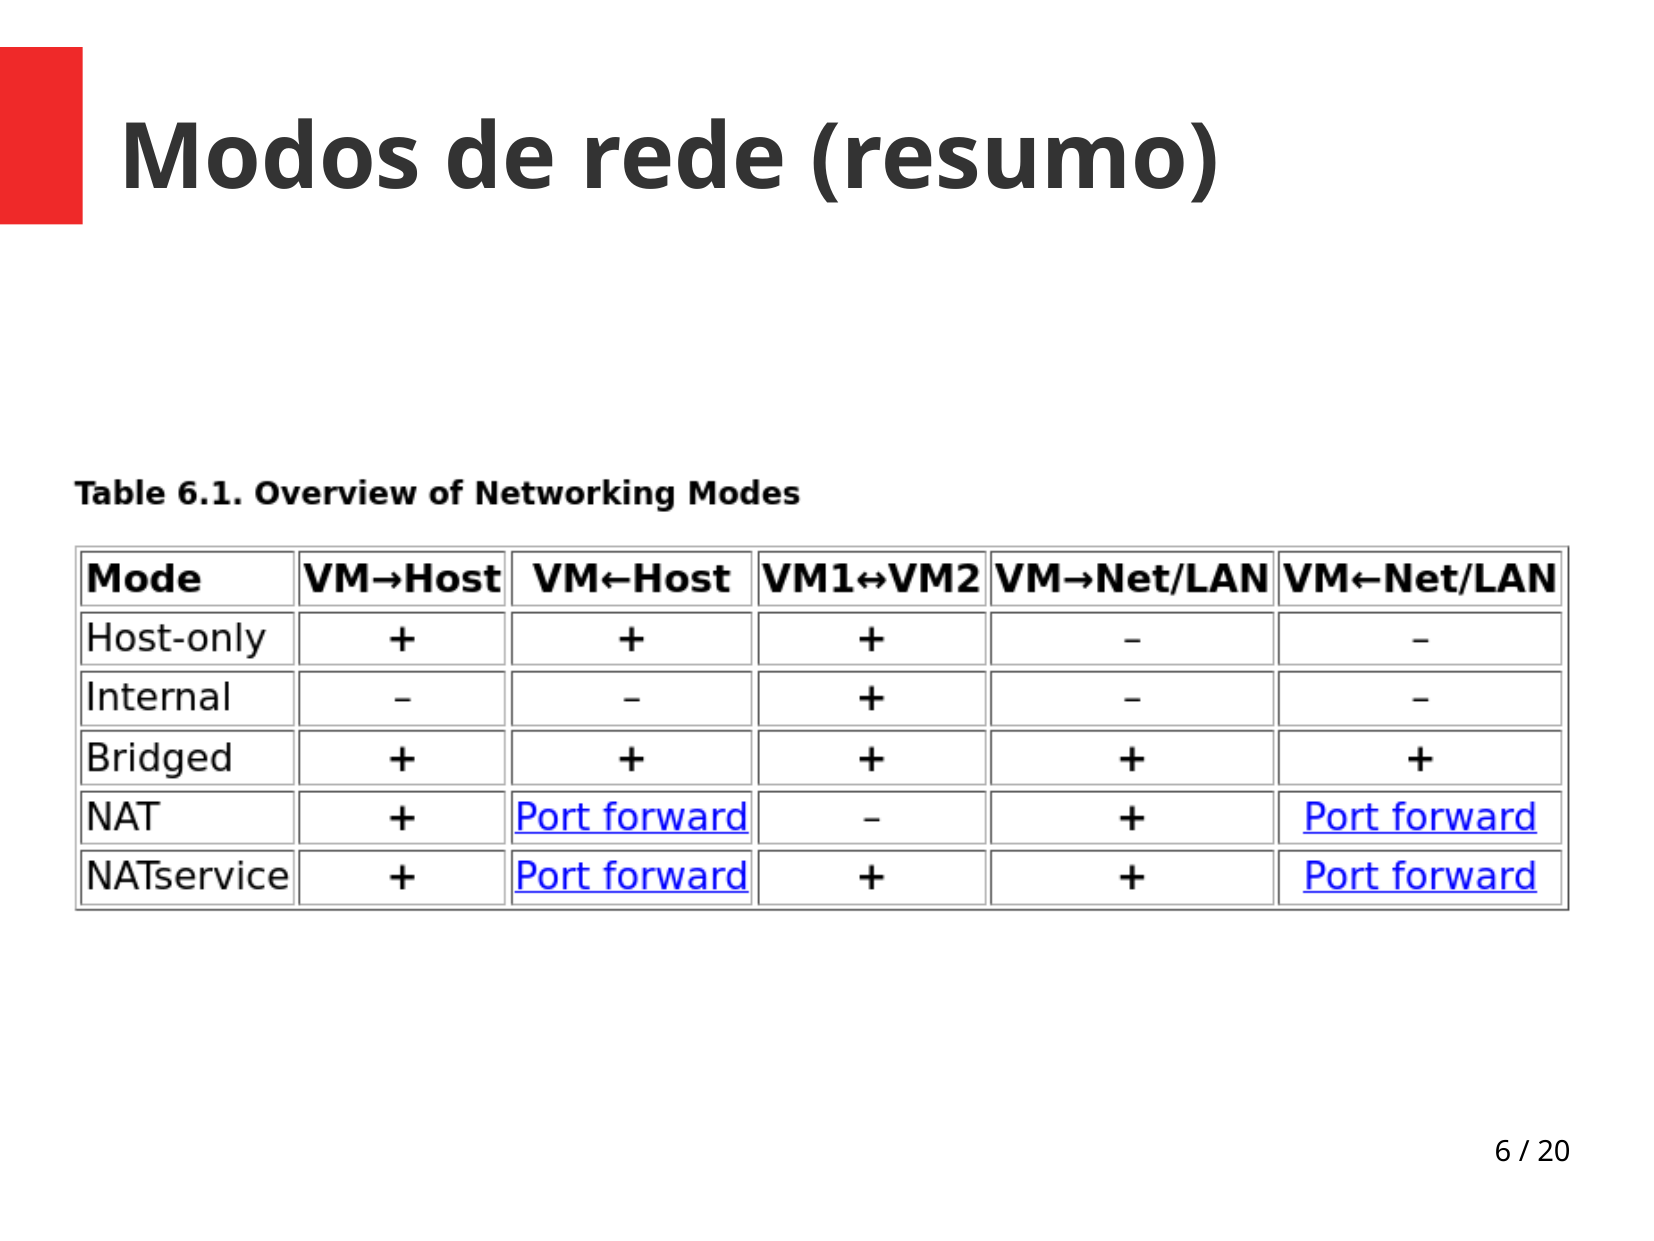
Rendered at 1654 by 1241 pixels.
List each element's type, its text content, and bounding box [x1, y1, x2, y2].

picture [61, 460, 1593, 938]
title Modos de rede (resumo) [118, 49, 1571, 257]
